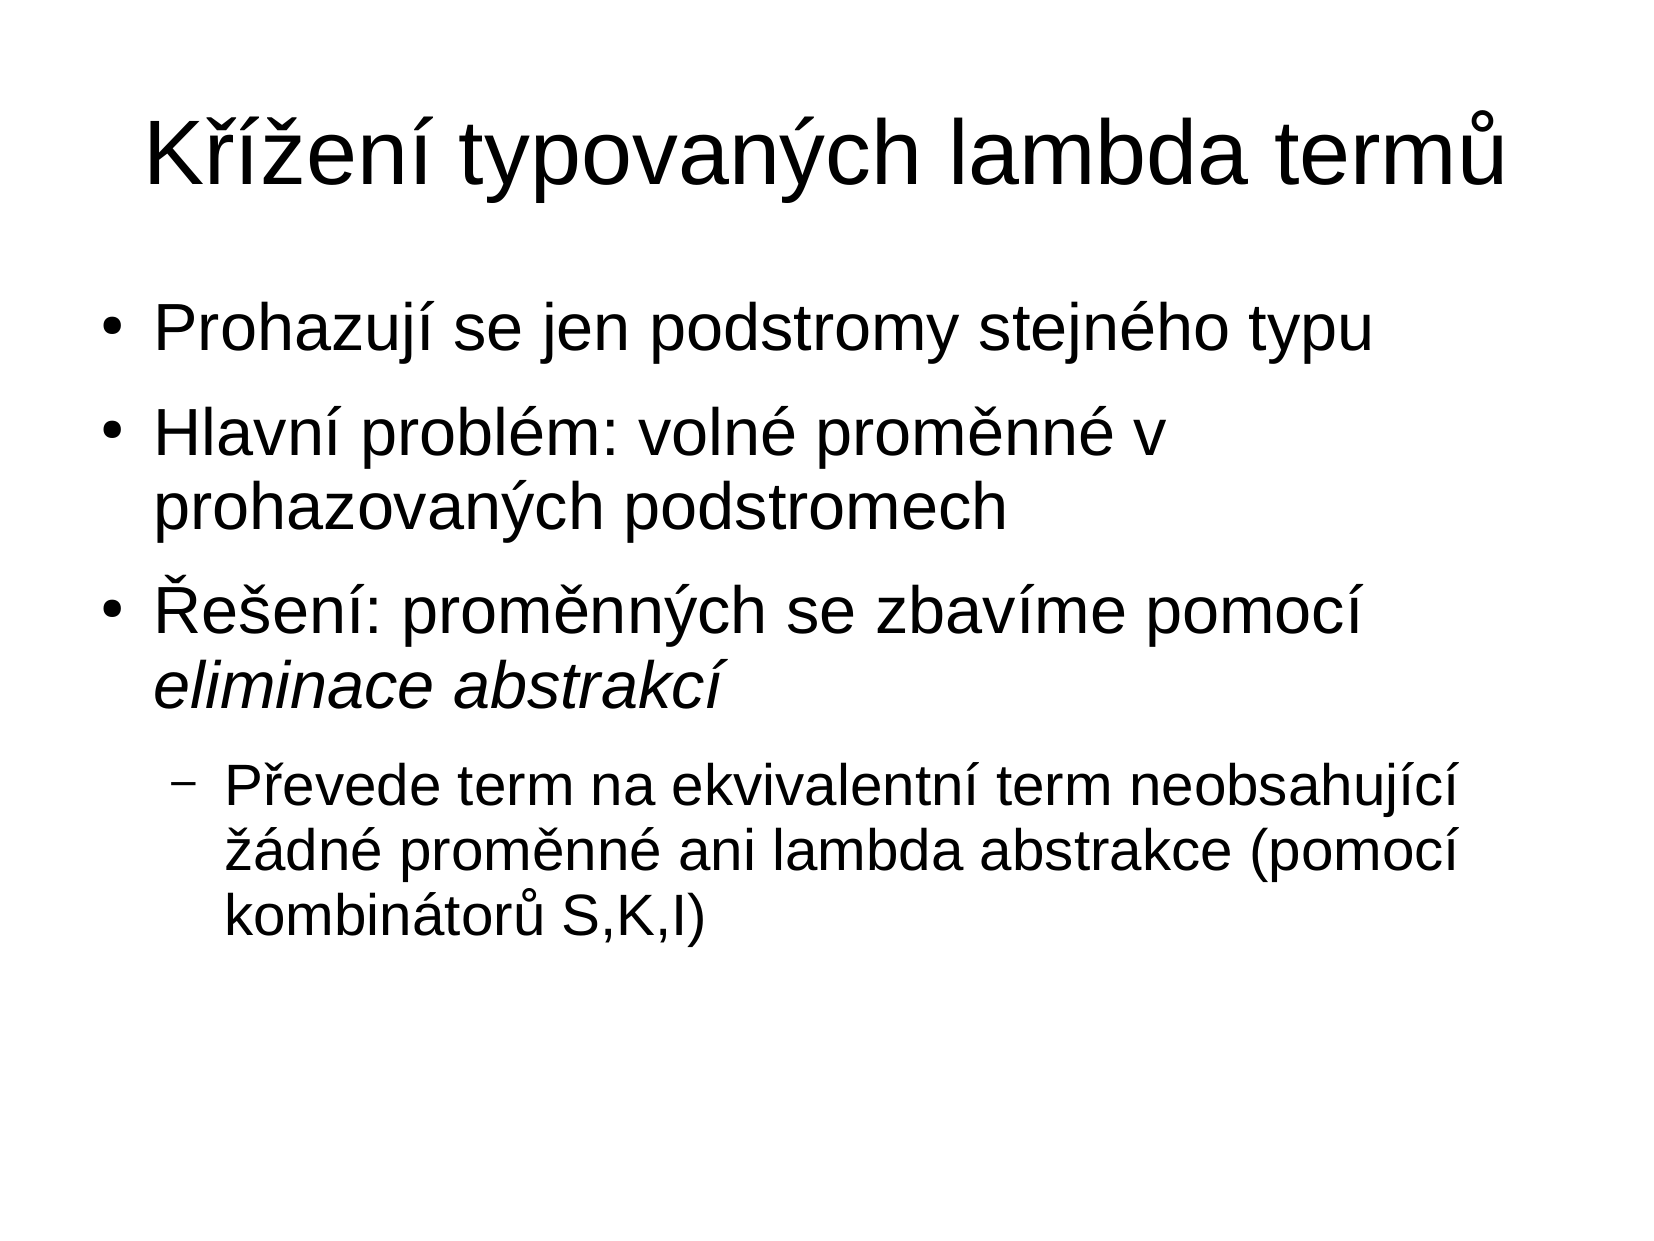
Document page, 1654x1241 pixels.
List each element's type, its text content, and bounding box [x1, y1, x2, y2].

list Prohazují se jen podstromy stejného typu Hlavní problém: volné proměnné v prohazovaných podstromech Řešení: proměnných se zbavíme pomocí eliminace abstrakcí Převede term na ekvivalentní term neobsahující žádné proměnné ani lambda abstrakce (pomocí kombinátorů S,K,I) [82, 290, 1538, 1010]
title Křížení typovaných lambda termů [82, 49, 1571, 257]
